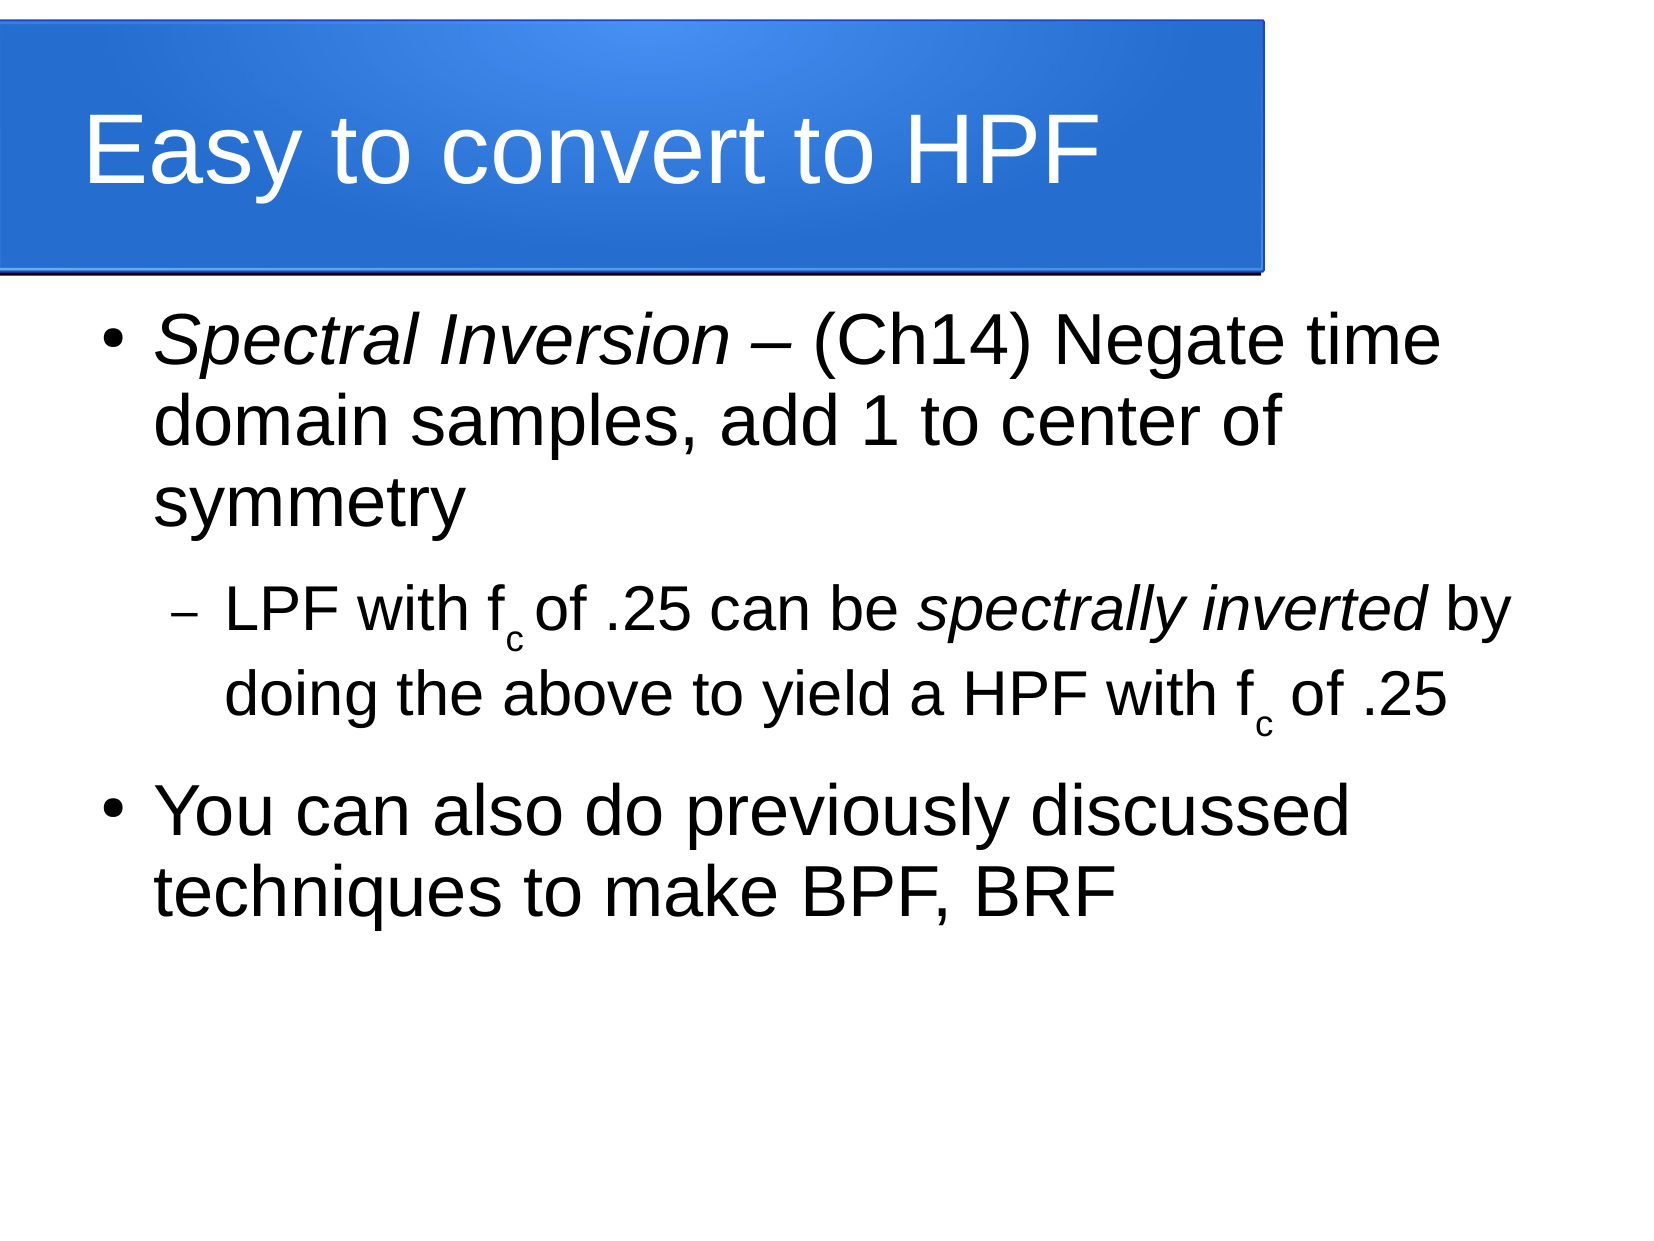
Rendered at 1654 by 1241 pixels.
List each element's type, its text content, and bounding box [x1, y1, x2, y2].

title Easy to convert to HPF [82, 47, 1235, 252]
list Spectral Inversion – (Ch14) Negate time domain samples, add 1 to center of symmetry LPF with fc of .25 can be spectrally inverted by doing the above to yield a HPF with fc of .25 You can also do previously discussed techniques to make BPF, BRF [82, 299, 1571, 1019]
